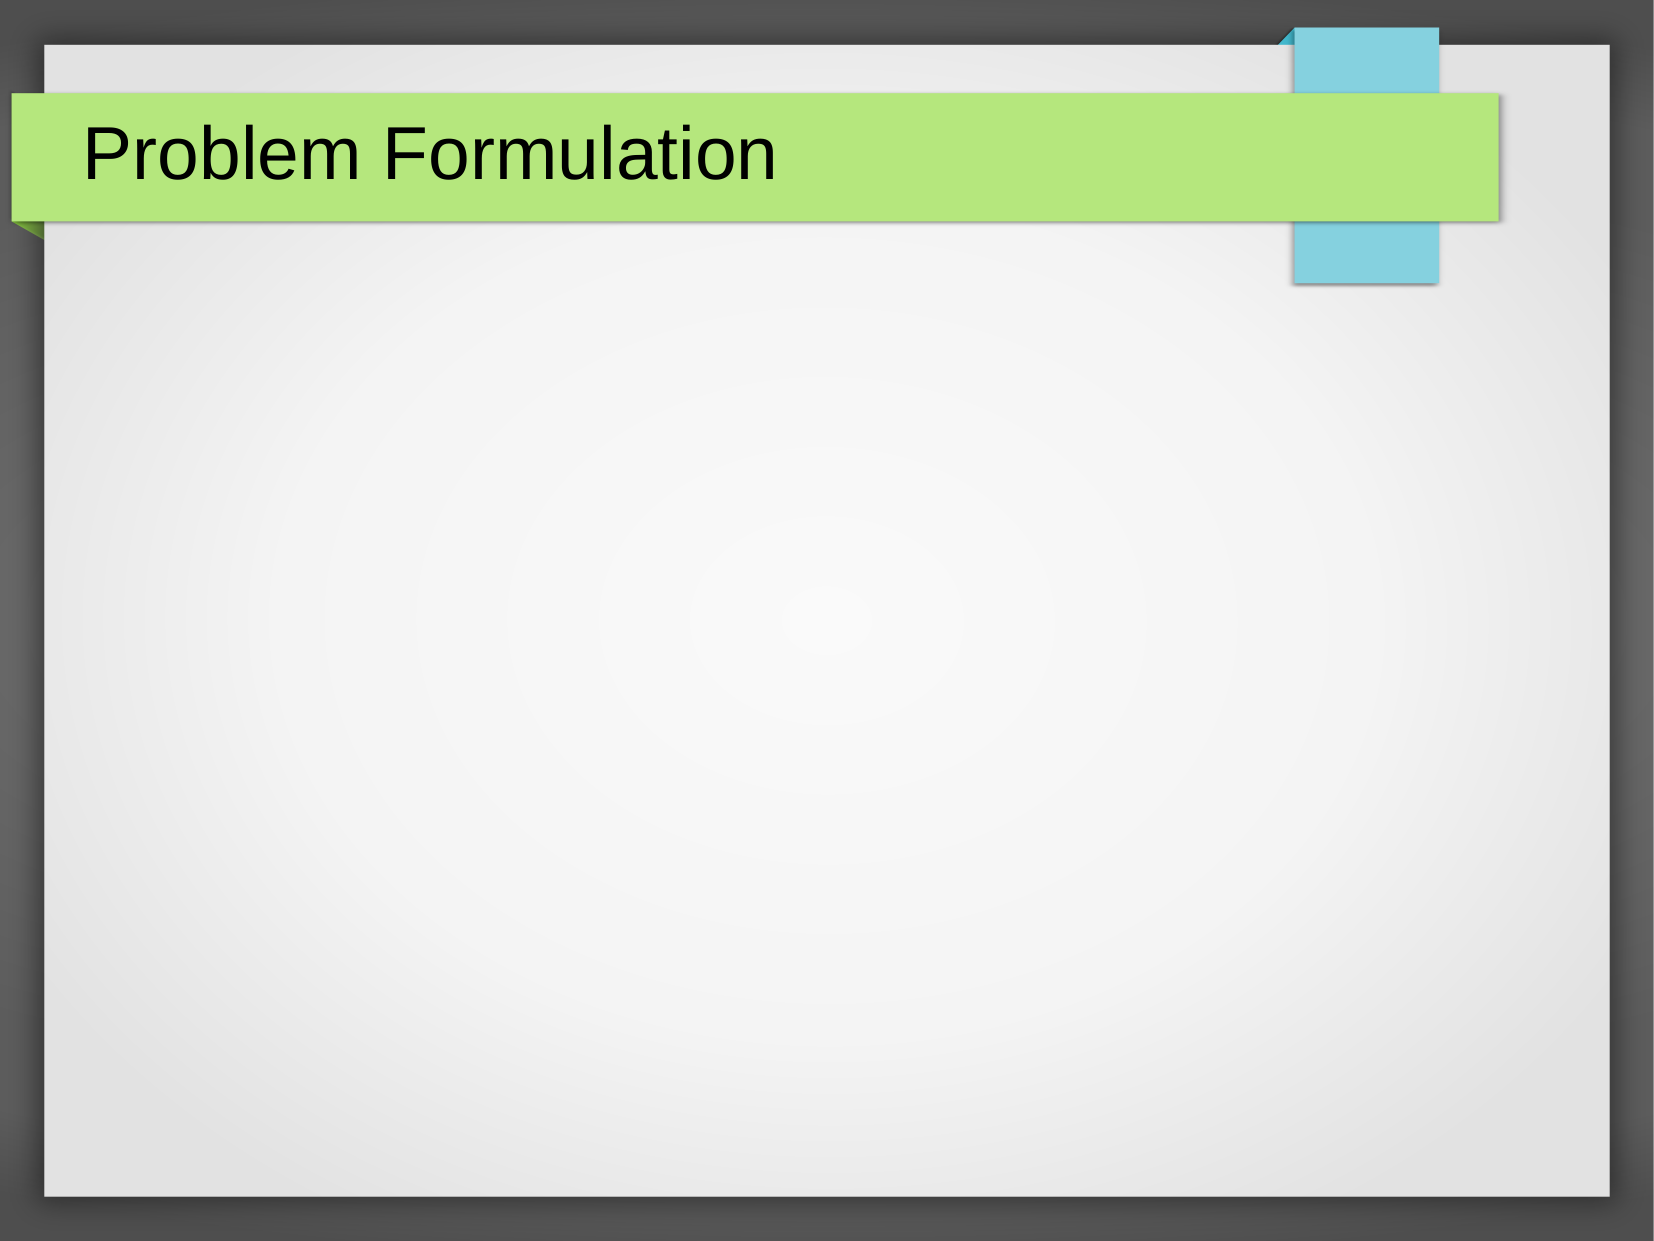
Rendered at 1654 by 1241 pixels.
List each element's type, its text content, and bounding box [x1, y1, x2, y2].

picture [0, 0, 1654, 1241]
title Problem Formulation [82, 94, 1264, 213]
